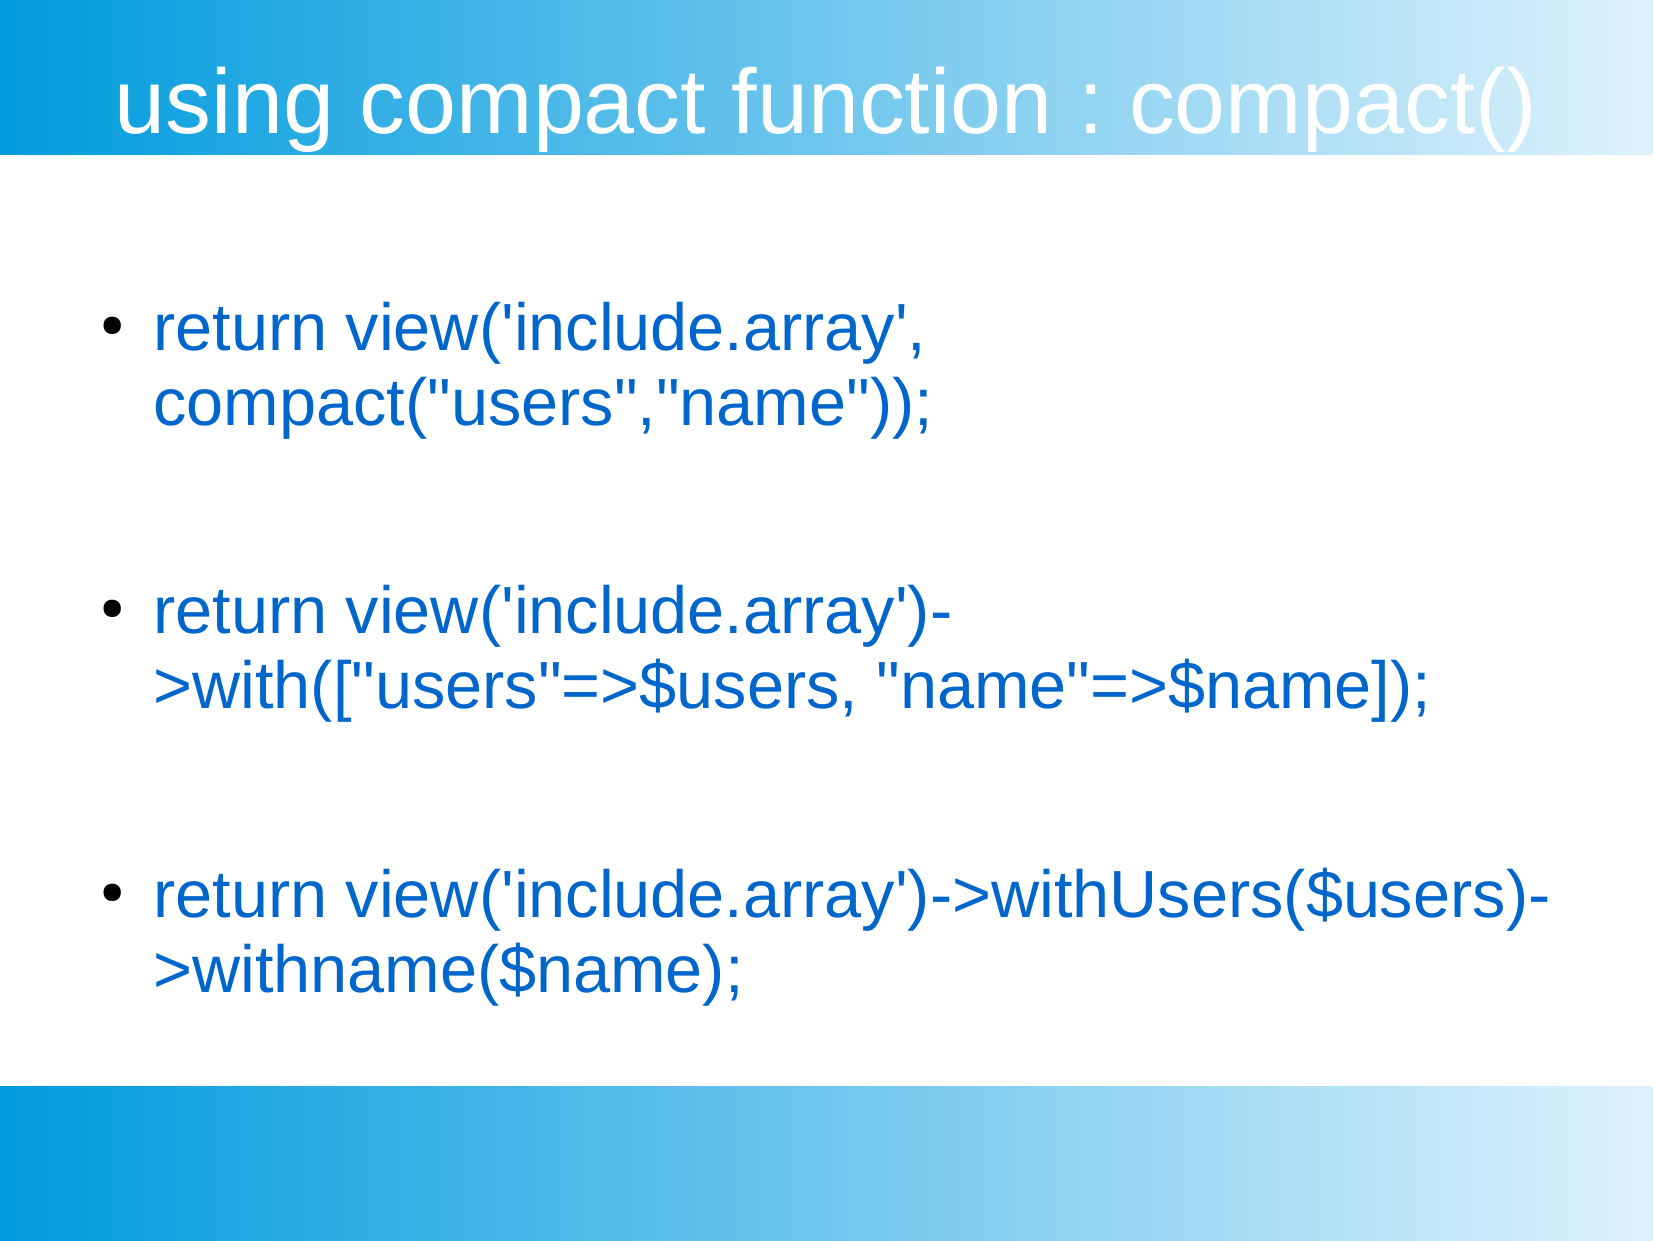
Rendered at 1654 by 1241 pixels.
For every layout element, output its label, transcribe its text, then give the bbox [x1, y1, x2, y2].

title using compact function : compact() [82, 49, 1571, 155]
list return view('include.array', compact("users","name")); return view('include.array')->with(["users"=>$users, "name"=>$name]); return view('include.array')->withUsers($users)->withname($name); [82, 290, 1571, 1010]
